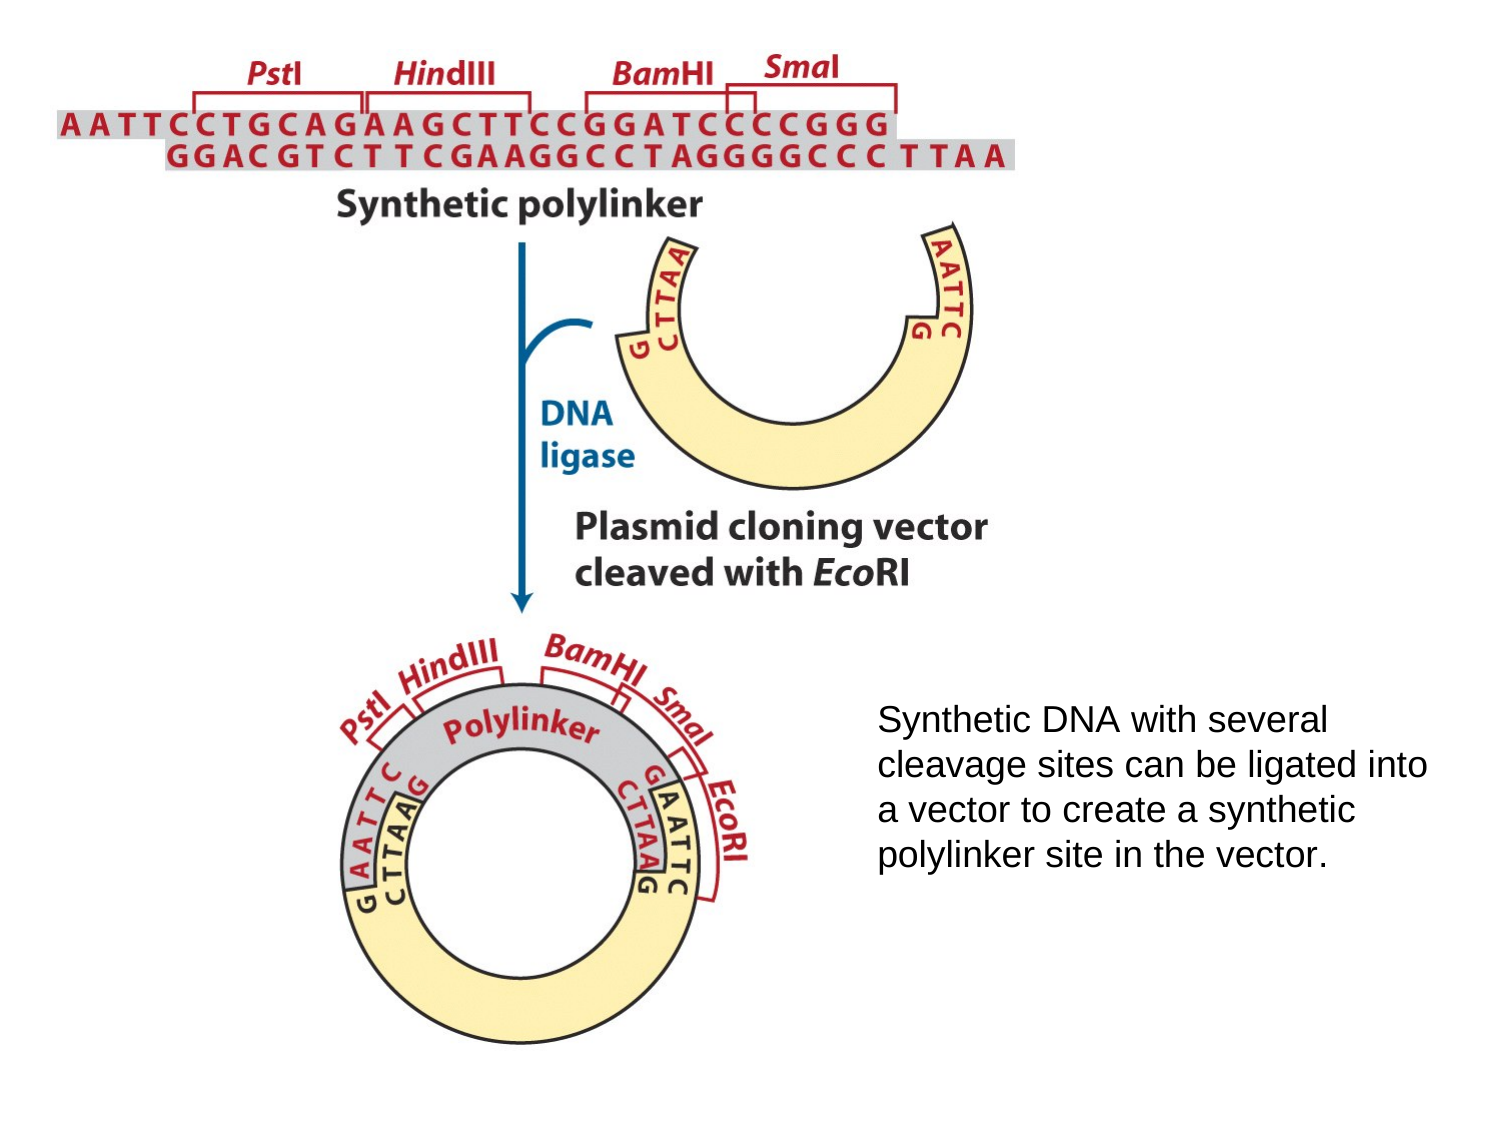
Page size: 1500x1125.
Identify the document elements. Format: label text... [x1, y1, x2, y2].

picture [50, 49, 1020, 1051]
text_box Synthetic DNA with several cleavage sites can be ligated into a vector to create a synthetic polylinker site in the vector. [862, 687, 1463, 883]
